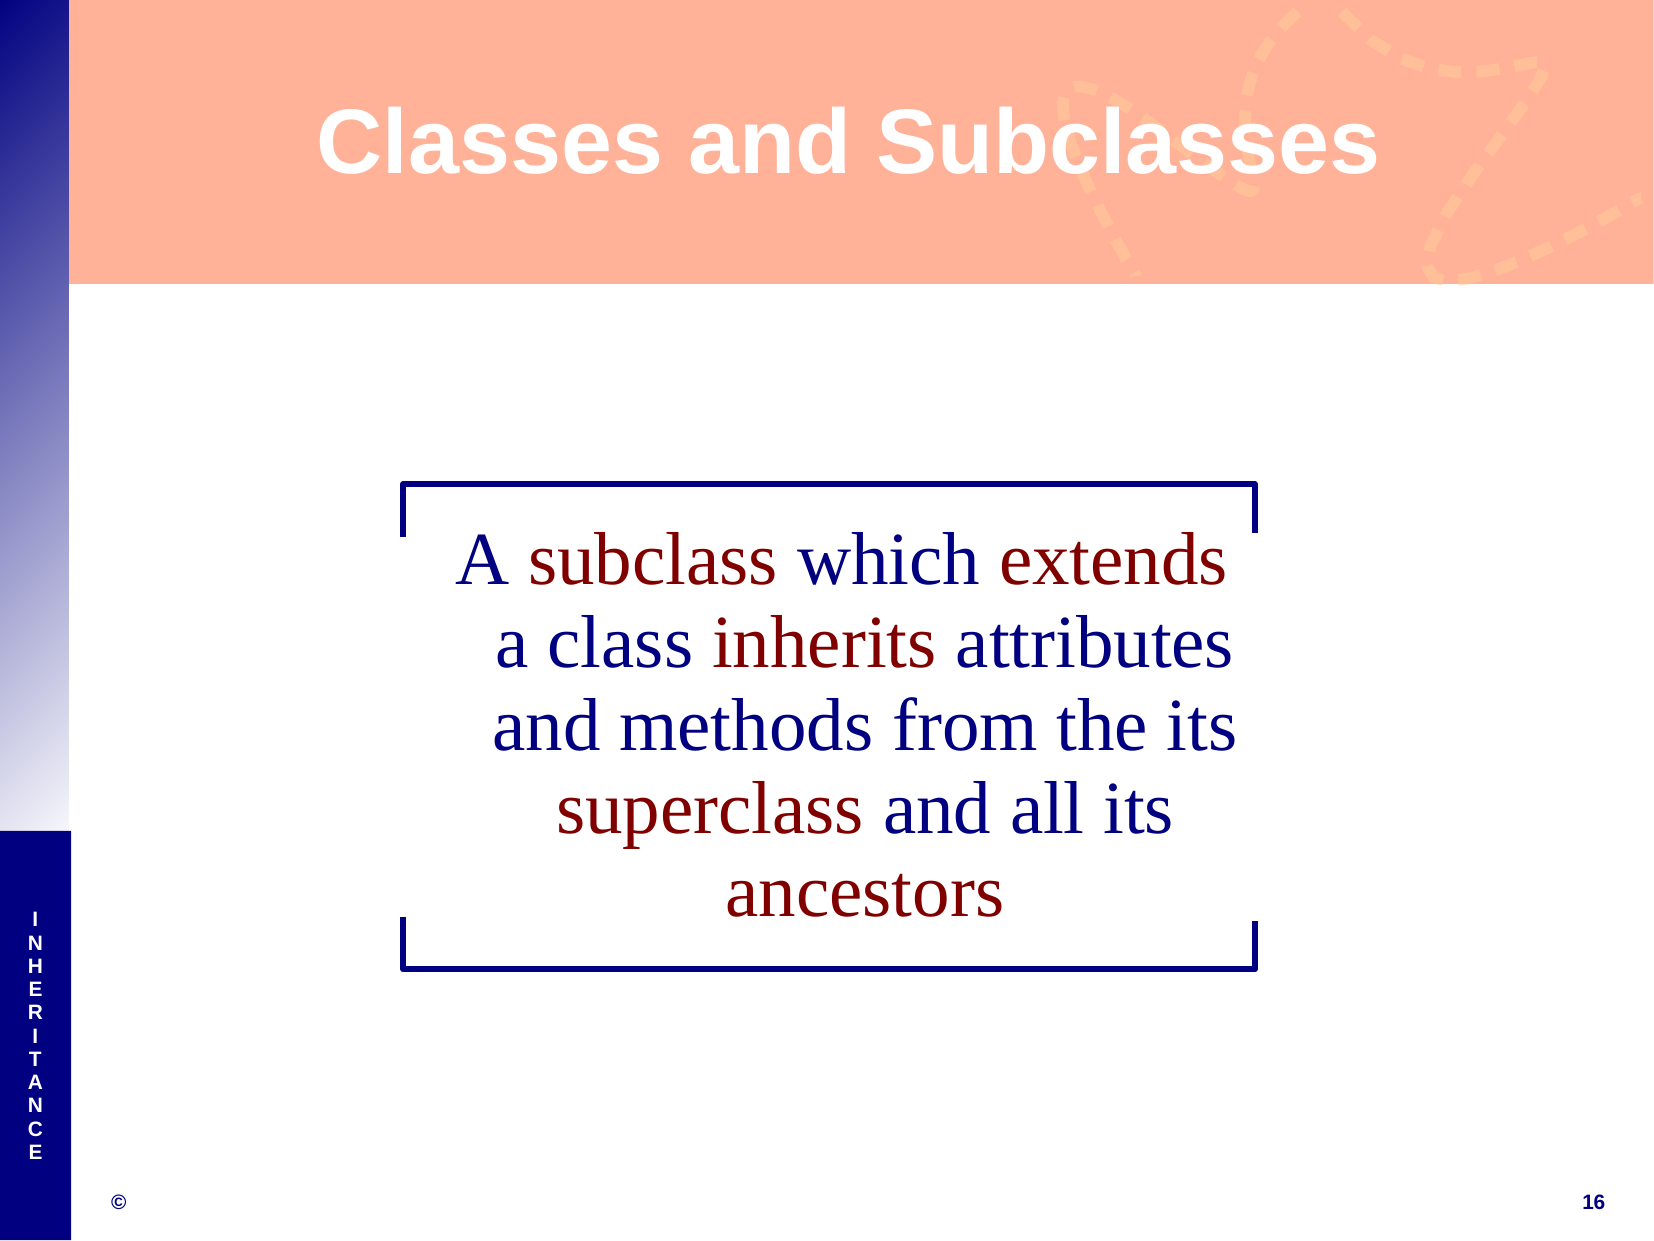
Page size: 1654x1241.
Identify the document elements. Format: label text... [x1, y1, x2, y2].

title Classes and Subclasses [108, 37, 1617, 246]
text_box A subclass which extends a class inherits attributes and methods from the its superclass and all its ancestors [418, 448, 1240, 1001]
text_box I N H E R I T A N C E [0, 830, 71, 1241]
